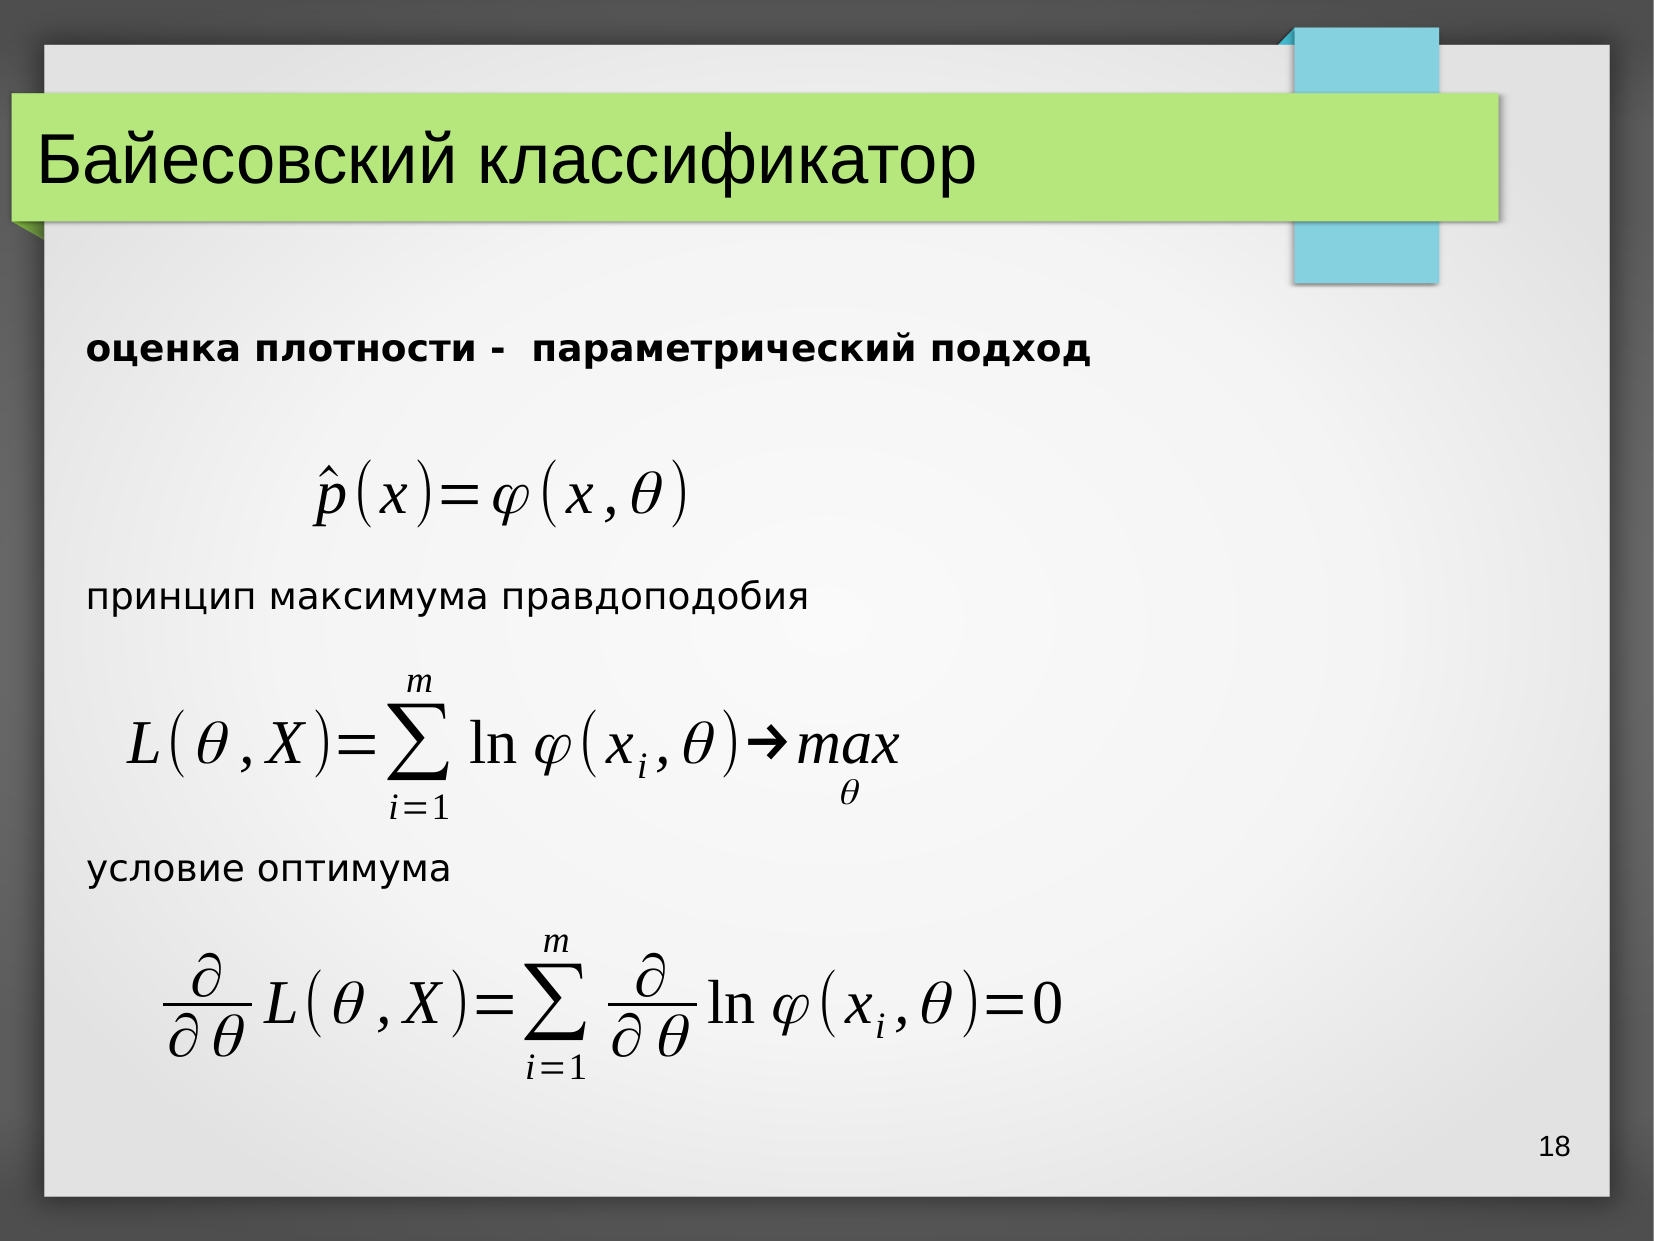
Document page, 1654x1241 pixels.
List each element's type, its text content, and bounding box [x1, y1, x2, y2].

picture [0, 0, 1654, 1241]
chart [153, 918, 1071, 1087]
text_box принцип максимума правдоподобия [70, 567, 886, 628]
text_box оценка плотности - параметрический подход [70, 318, 1548, 425]
chart [303, 456, 697, 532]
text_box условие оптимума [71, 839, 886, 900]
chart [118, 658, 910, 827]
title Байесовский классификатор [35, 118, 1489, 200]
